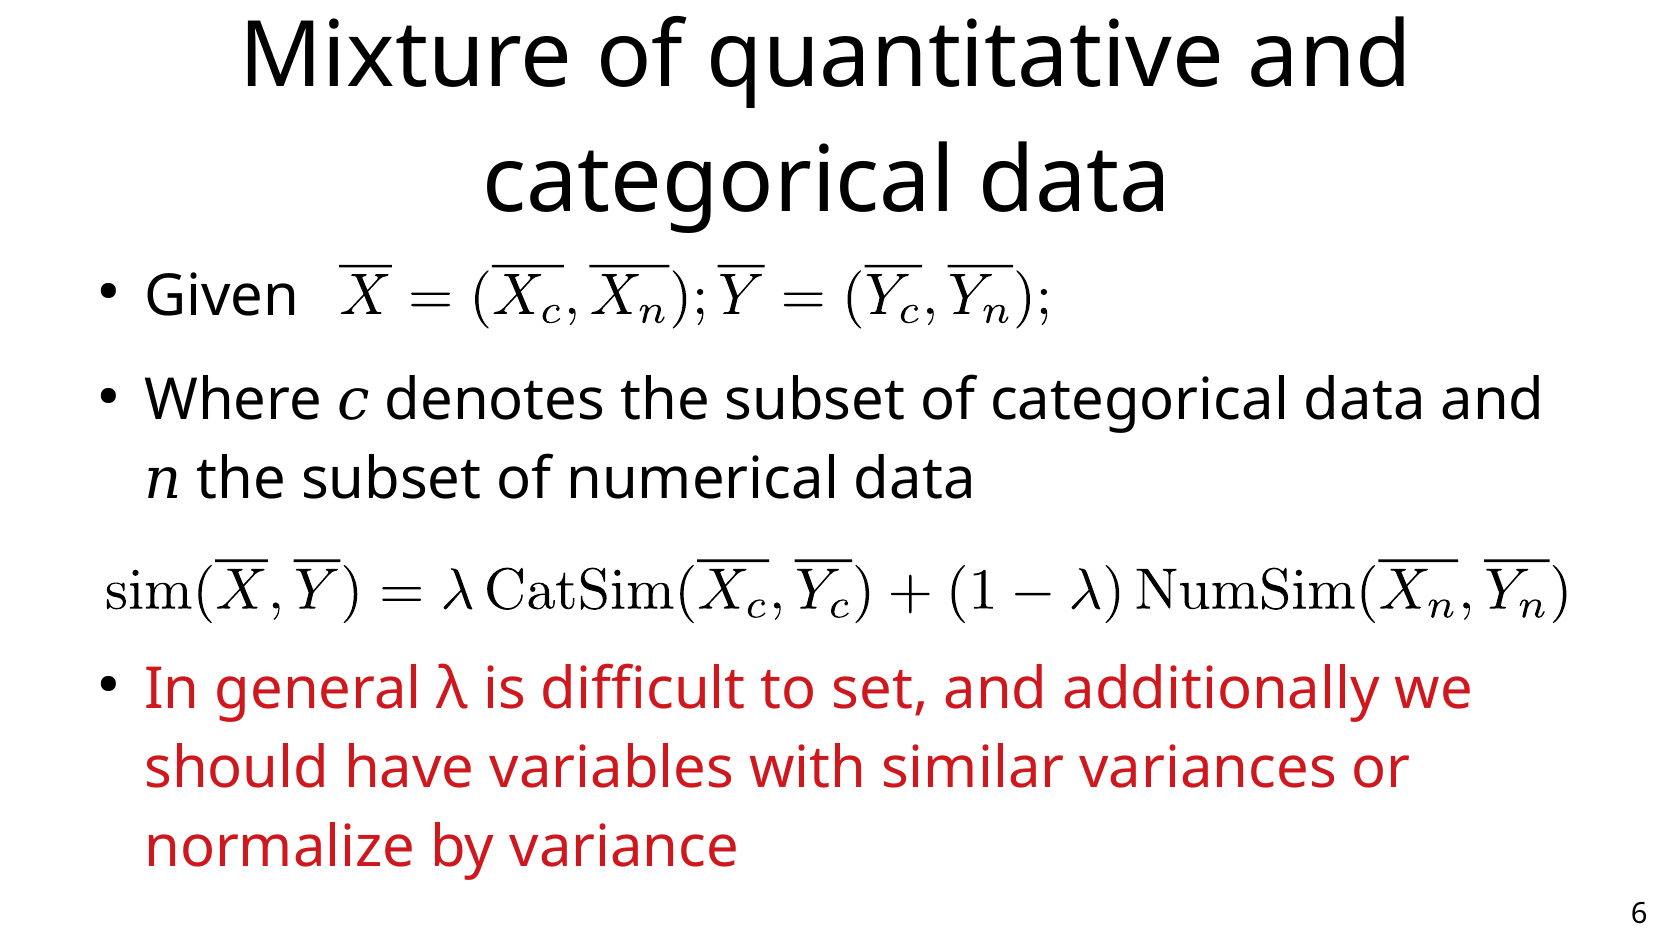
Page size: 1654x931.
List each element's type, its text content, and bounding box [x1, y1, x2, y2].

title Mixture of quantitative and categorical data [82, 1, 1571, 226]
list Given Where c denotes the subset of categorical data and n the subset of numerical data In general λ is difficult to set, and additionally we should have variables with similar variances or normalize by variance [82, 253, 1571, 886]
text_box [339, 264, 1052, 329]
text_box [105, 559, 1573, 624]
